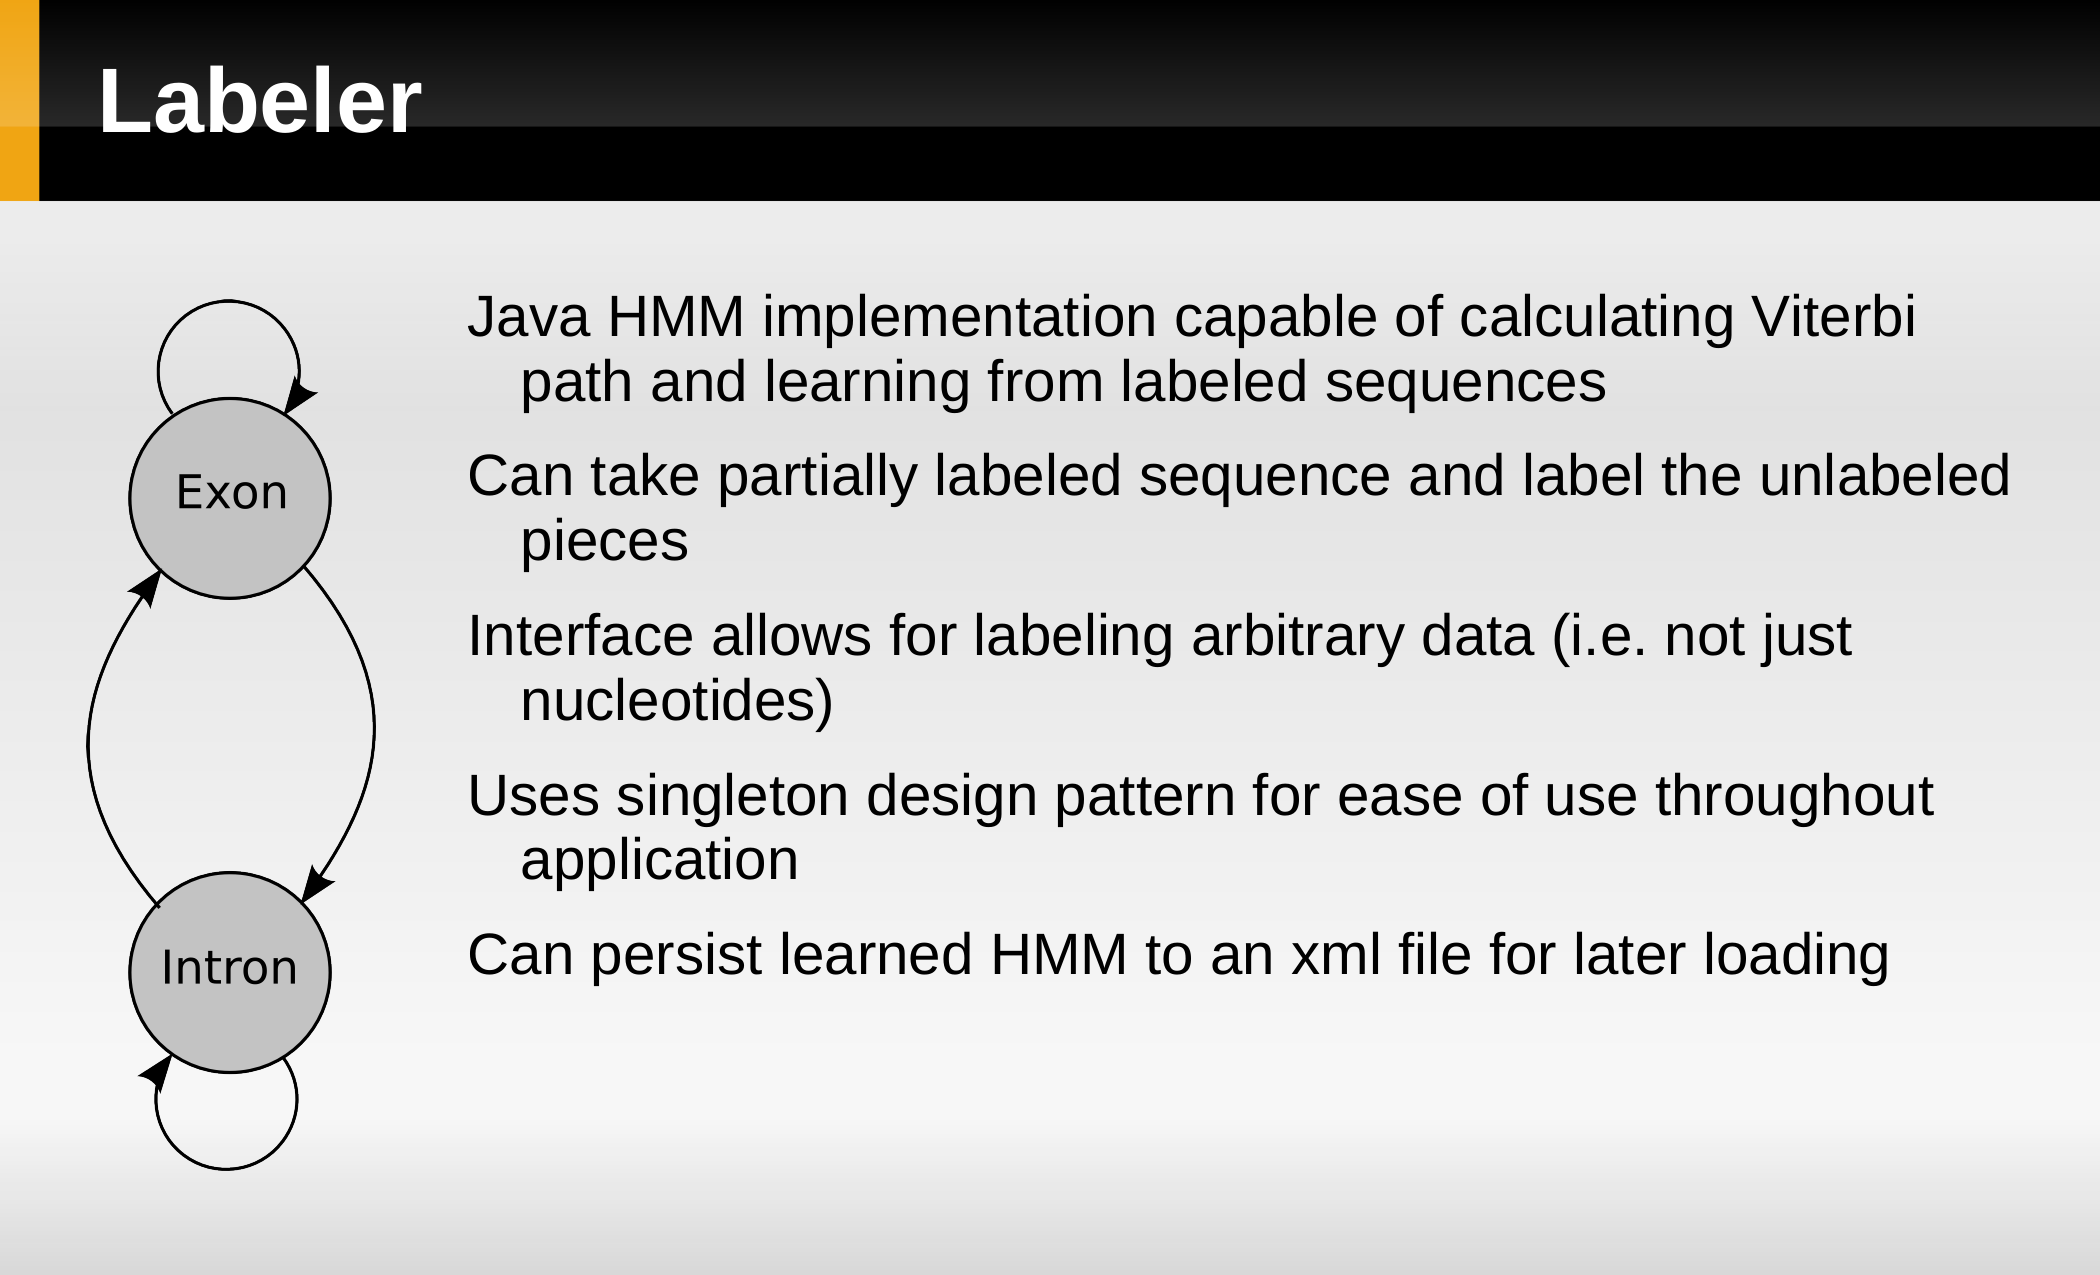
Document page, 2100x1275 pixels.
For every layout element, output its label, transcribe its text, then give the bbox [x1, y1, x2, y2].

picture [0, 0, 2100, 1275]
title Labeler [97, 19, 1988, 183]
list Java HMM implementation capable of calculating Viterbi path and learning from labeled sequences Can take partially labeled sequence and label the unlabeled pieces Interface allows for labeling arbitrary data (i.e. not just nucleotides) Uses singleton design pattern for ease of use throughout application Can persist learned HMM to an xml file for later loading [450, 283, 2026, 1201]
